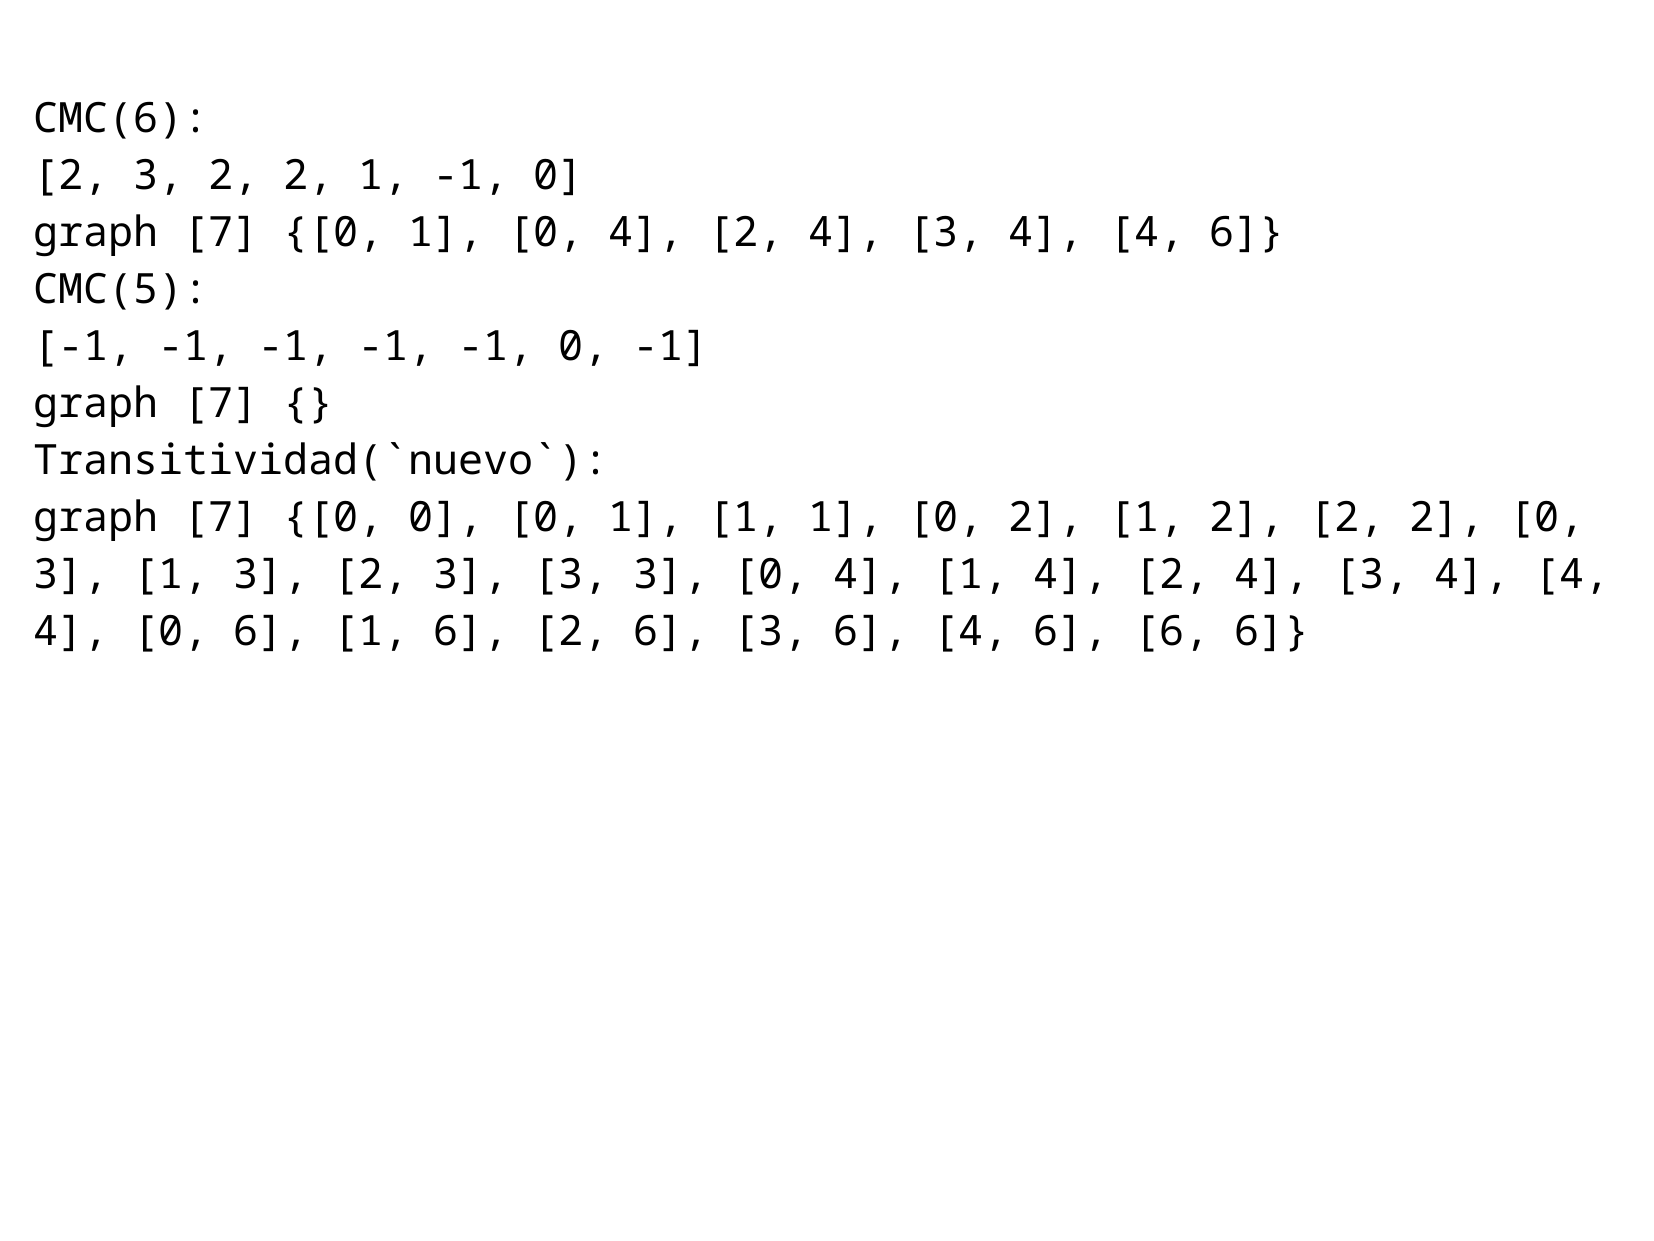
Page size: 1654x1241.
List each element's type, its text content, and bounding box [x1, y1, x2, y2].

text_box CMC(6): [2, 3, 2, 2, 1, -1, 0] graph [7] {[0, 1], [0, 4], [2, 4], [3, 4], [4, 6]} CMC(5): [-1, -1, -1, -1, -1, 0, -1] graph [7] {} Transitividad(`nuevo`): graph [7] {[0, 0], [0, 1], [1, 1], [0, 2], [1, 2], [2, 2], [0, 3], [1, 3], [2, 3], [3, 3], [0, 4], [1, 4], [2, 4], [3, 4], [4, 4], [0, 6], [1, 6], [2, 6], [3, 6], [4, 6], [6, 6]} [18, 80, 1653, 1166]
